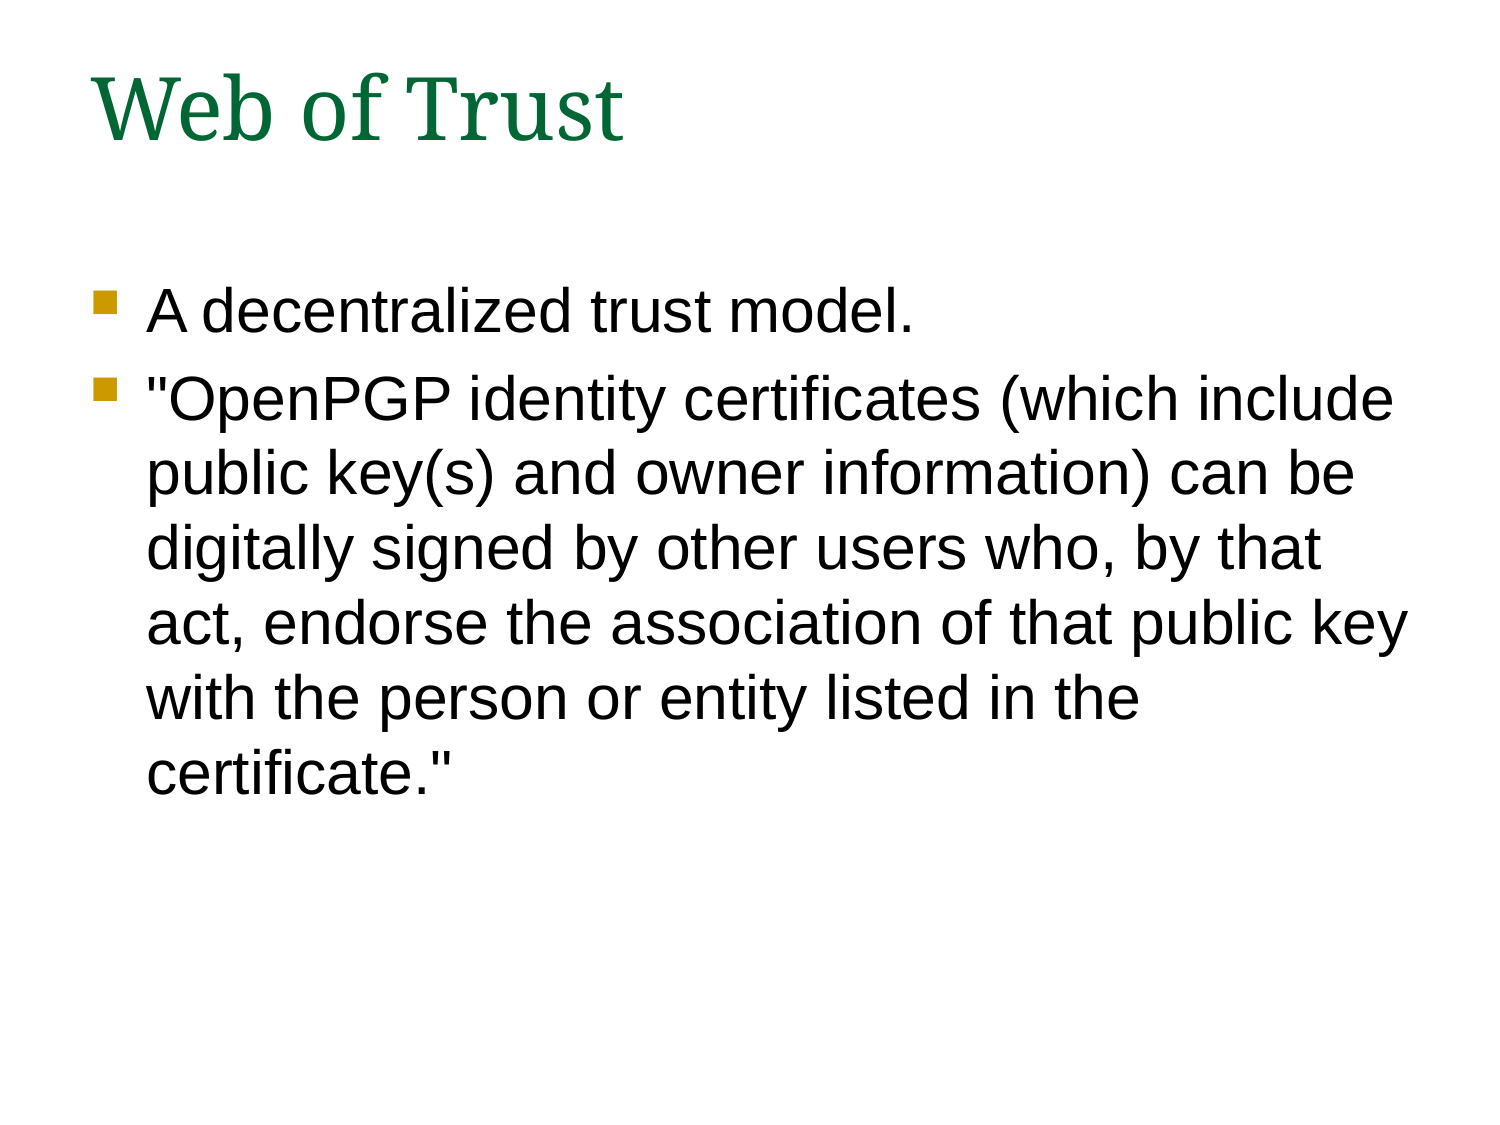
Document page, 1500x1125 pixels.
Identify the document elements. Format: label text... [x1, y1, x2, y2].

list A decentralized trust model. "OpenPGP identity certificates (which include public key(s) and owner information) can be digitally signed by other users who, by that act, endorse the association of that public key with the person or entity listed in the certificate." [75, 262, 1425, 1006]
title Web of Trust [75, 45, 1425, 233]
